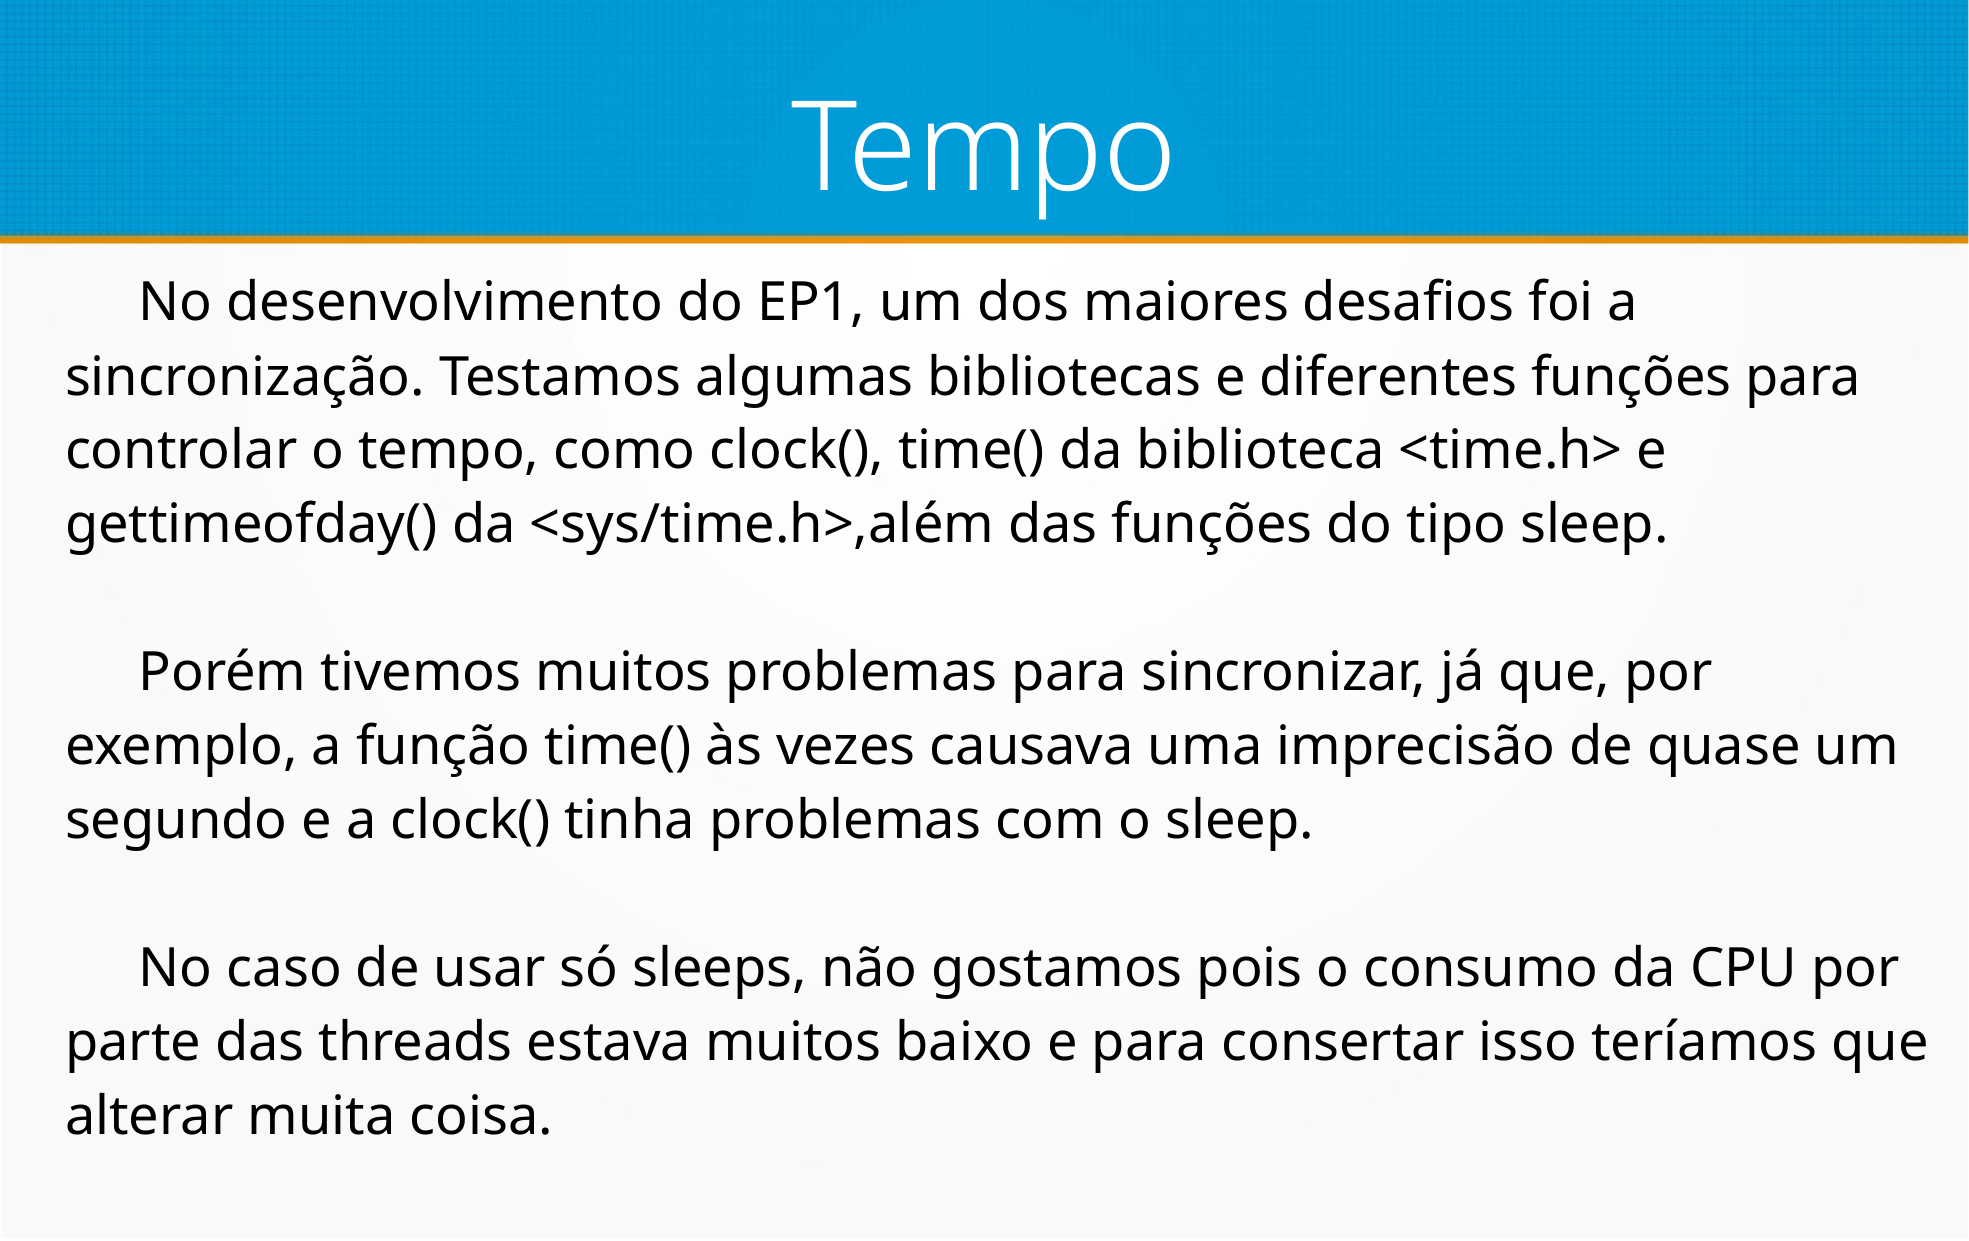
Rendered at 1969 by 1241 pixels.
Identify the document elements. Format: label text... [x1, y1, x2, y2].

title Tempo [98, 19, 1870, 227]
picture [0, 233, 1969, 1241]
text_box No desenvolvimento do EP1, um dos maiores desafios foi a sincronização. Testamos algumas bibliotecas e diferentes funções para controlar o tempo, como clock(), time() da biblioteca <time.h> e gettimeofday() da <sys/time.h>,além das funções do tipo sleep. Porém tivemos muitos problemas para sincronizar, já que, por exemplo, a função time() às vezes causava uma imprecisão de quase um segundo e a clock() tinha problemas com o sleep. No caso de usar só sleeps, não gostamos pois o consumo da CPU por parte das threads estava muitos baixo e para consertar isso teríamos que alterar muita coisa. [59, 322, 1961, 1091]
